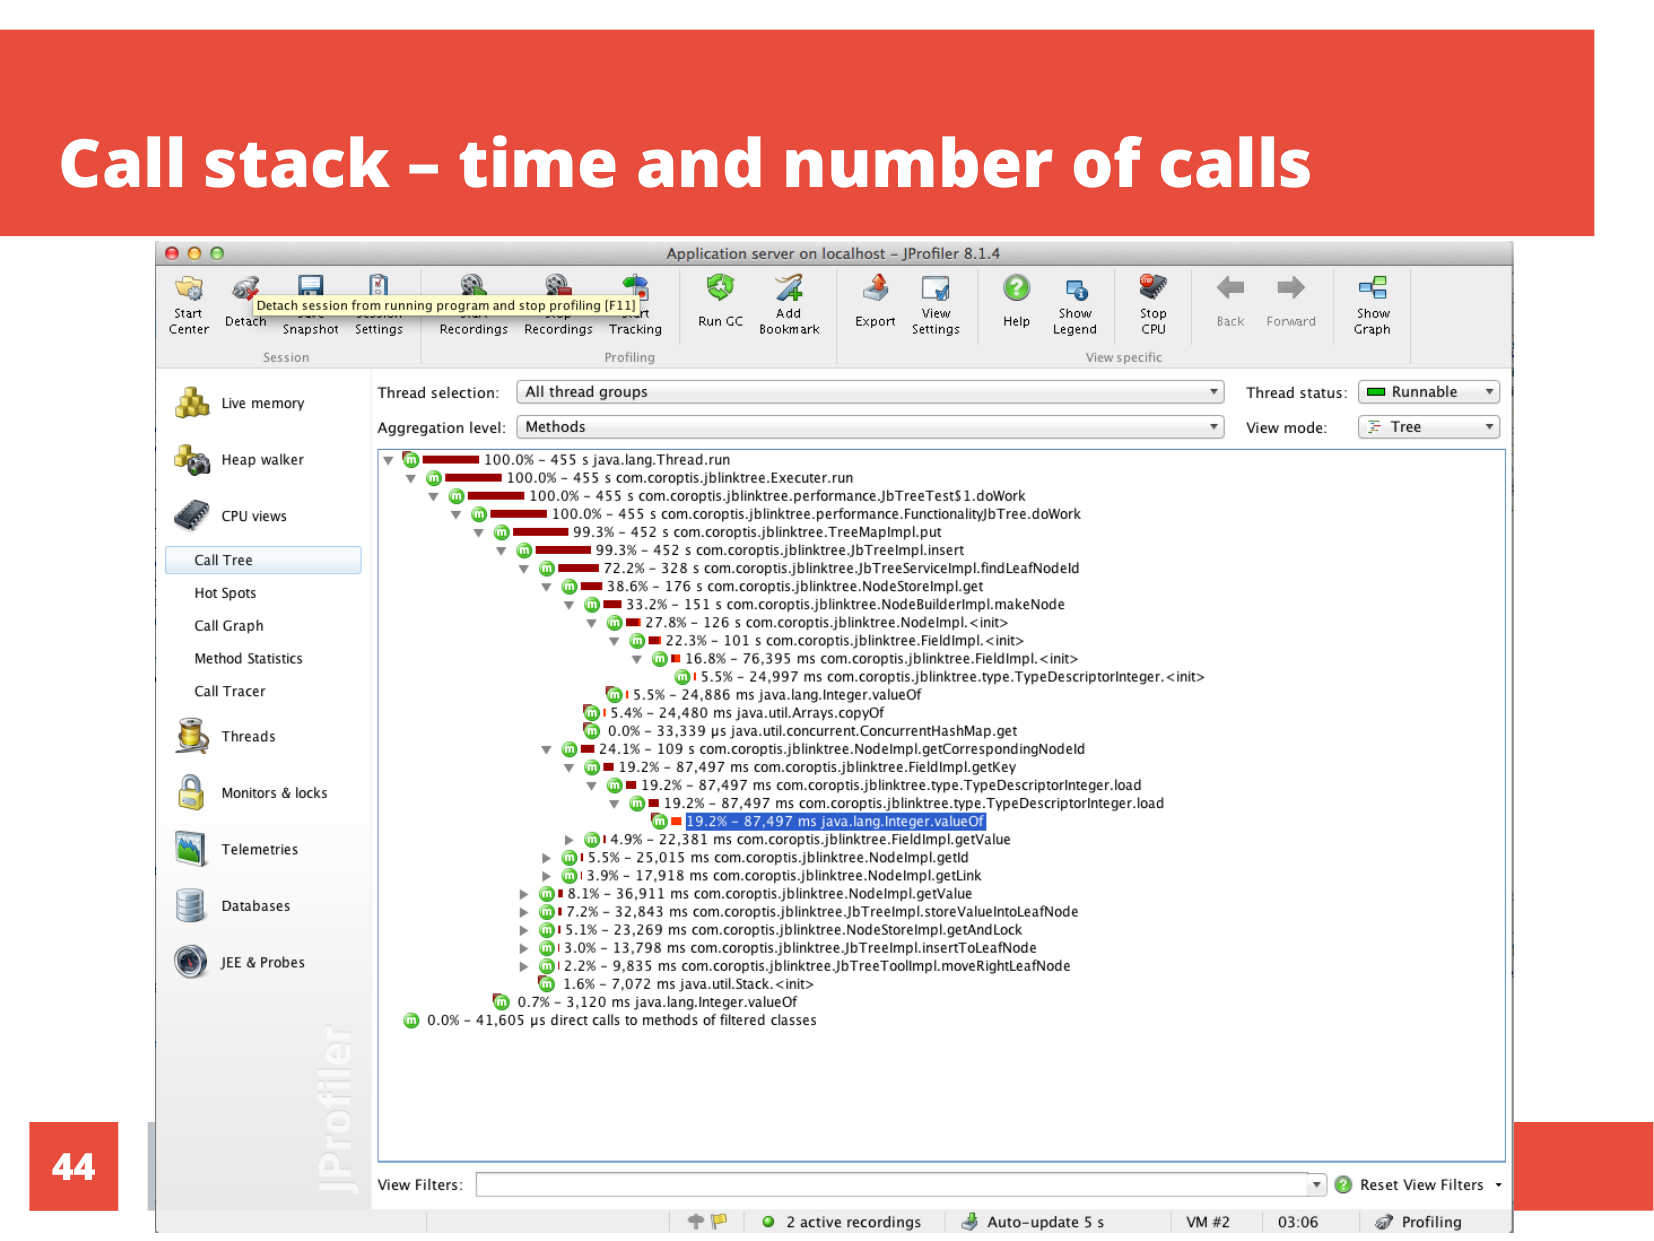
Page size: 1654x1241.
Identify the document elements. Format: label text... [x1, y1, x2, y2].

title Call stack – time and number of calls [59, 59, 1595, 207]
picture [155, 241, 1514, 1233]
